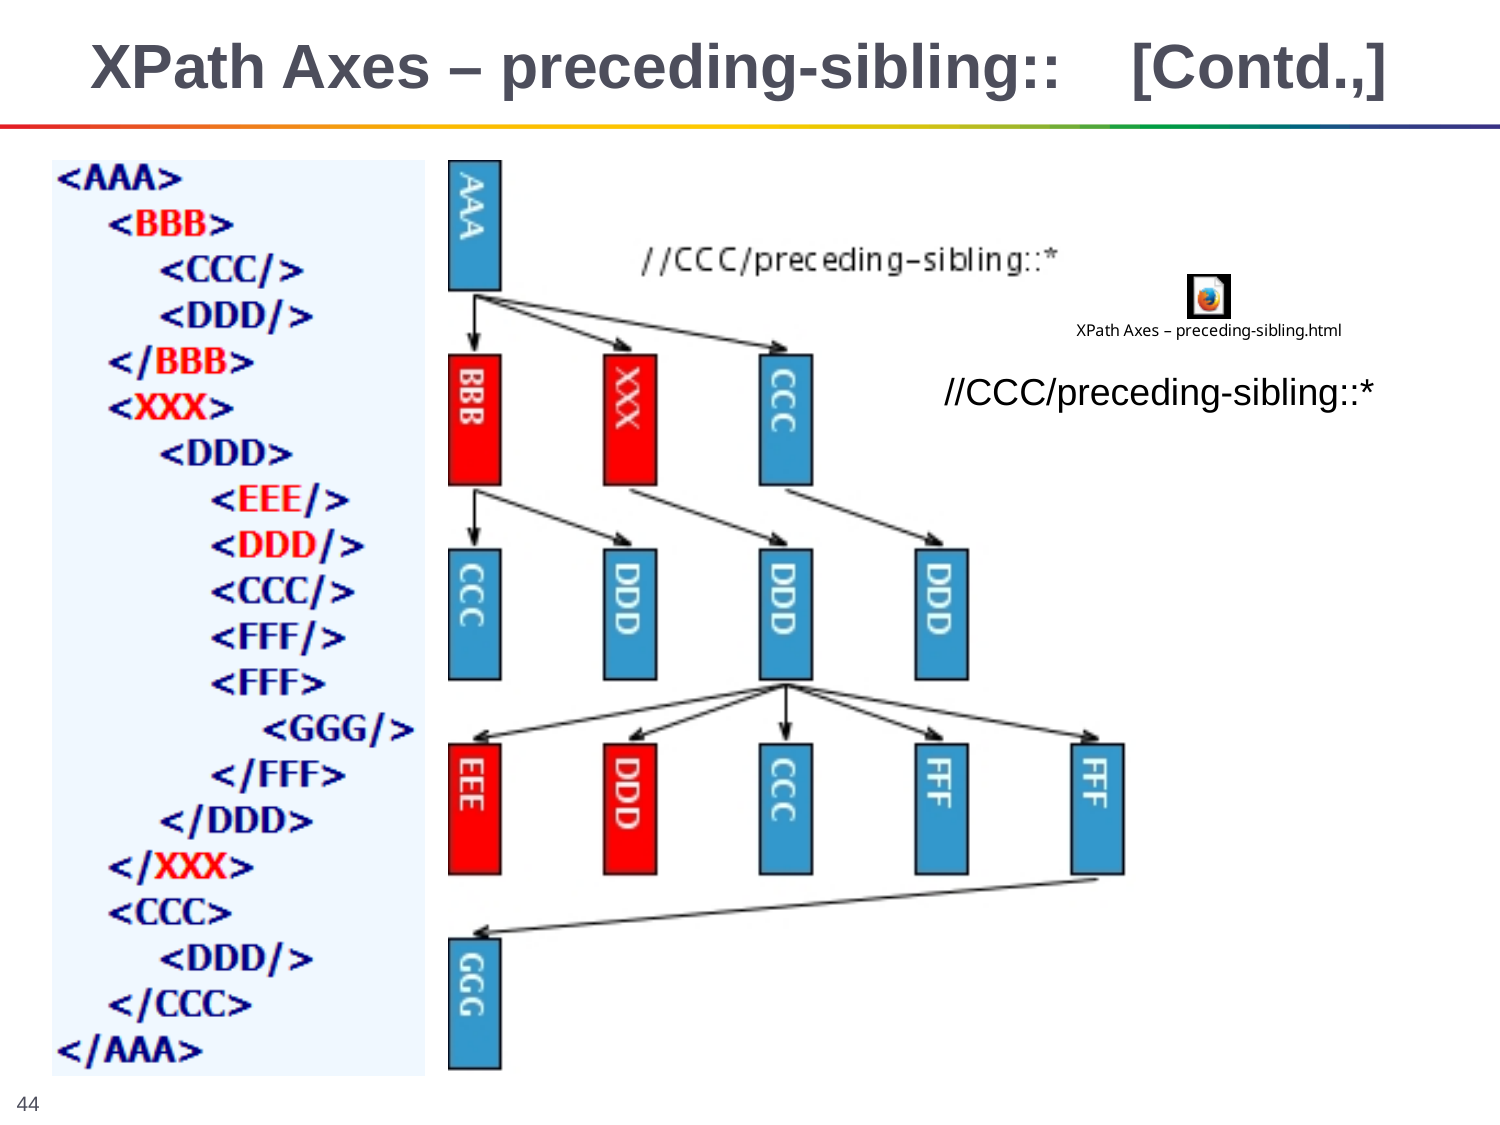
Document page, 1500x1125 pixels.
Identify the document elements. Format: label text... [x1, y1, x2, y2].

chart [1048, 274, 1369, 347]
title XPath Axes – preceding-sibling:: [Contd.,] [75, 17, 1425, 109]
picture [448, 160, 1136, 1076]
picture [52, 160, 425, 1076]
text_box //CCC/preceding-sibling::* [929, 360, 1390, 421]
